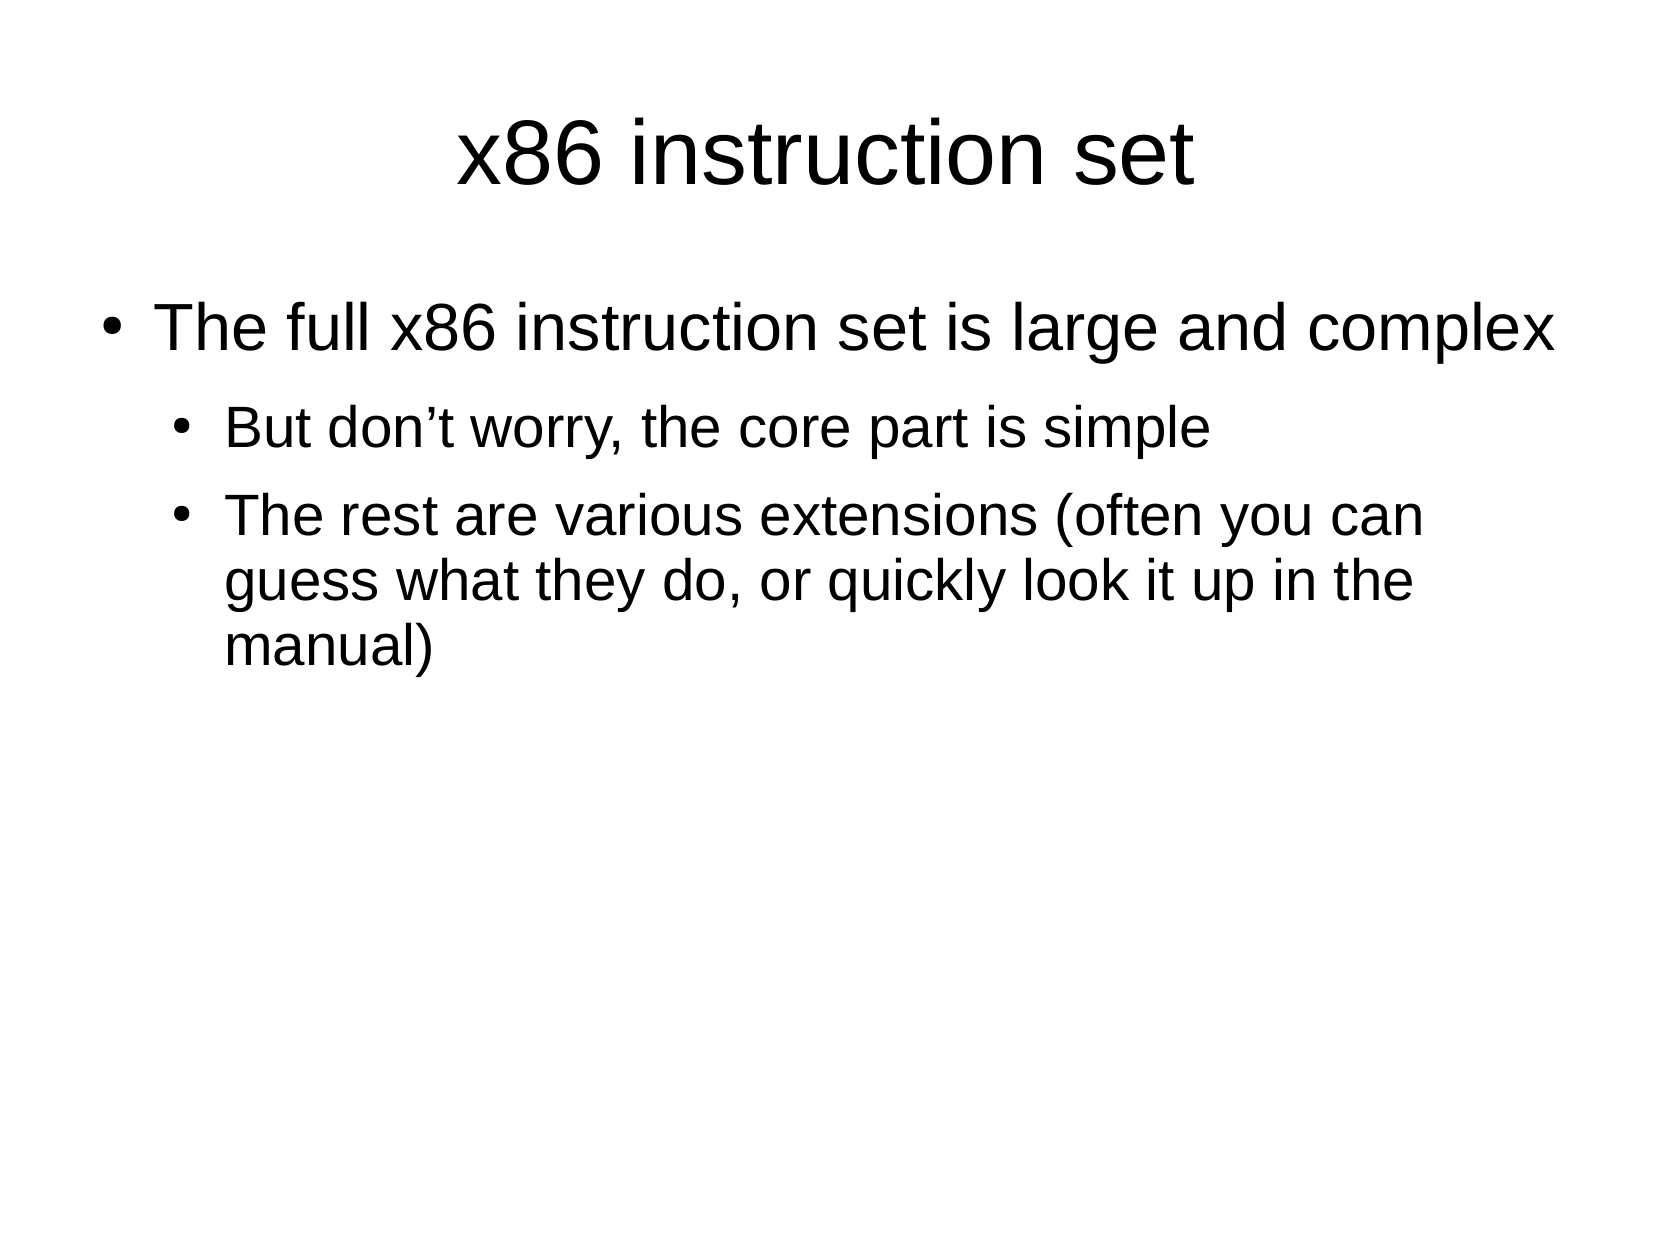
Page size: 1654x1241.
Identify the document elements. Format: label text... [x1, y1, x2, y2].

title x86 instruction set [82, 49, 1571, 257]
list The full x86 instruction set is large and complex But don’t worry, the core part is simple The rest are various extensions (often you can guess what they do, or quickly look it up in the manual) [82, 290, 1571, 1010]
